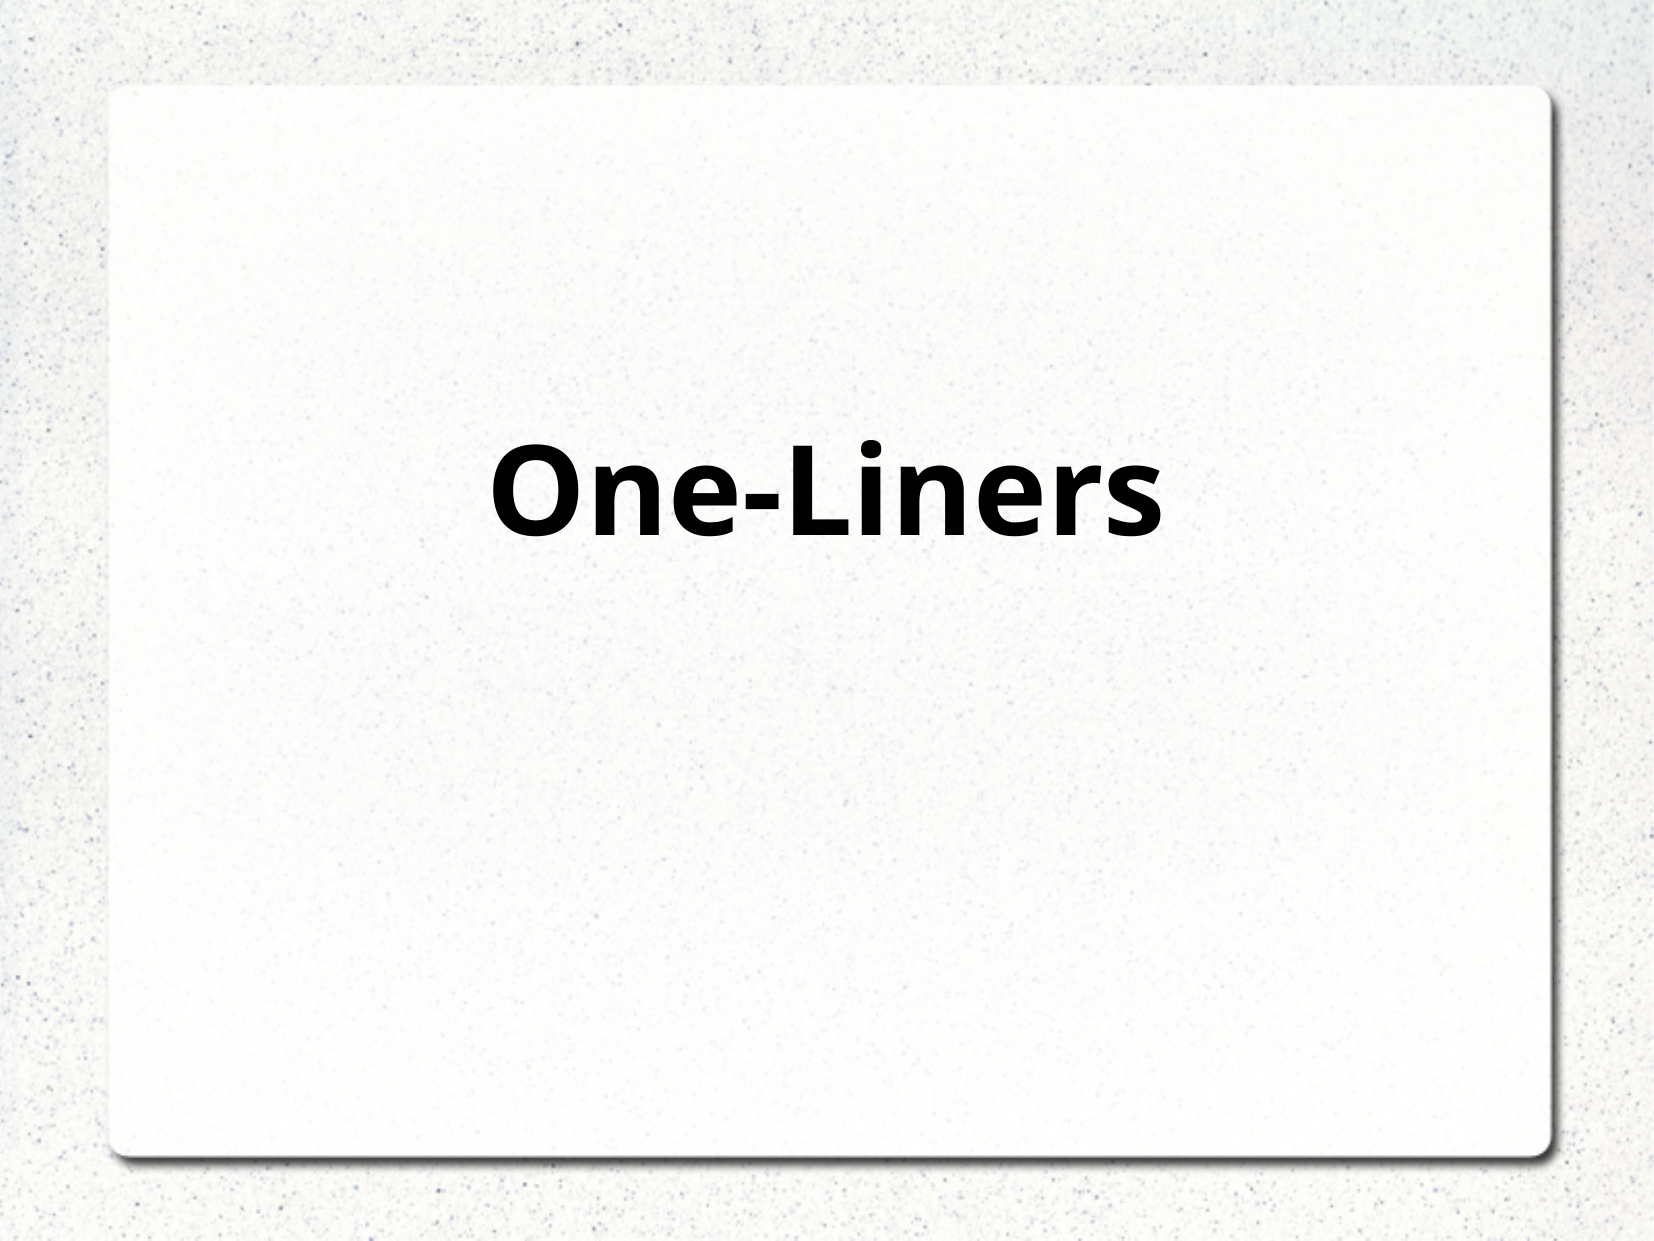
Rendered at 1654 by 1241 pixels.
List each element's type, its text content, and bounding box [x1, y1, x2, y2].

picture [0, 0, 1654, 1241]
title One-Liners [118, 383, 1536, 591]
